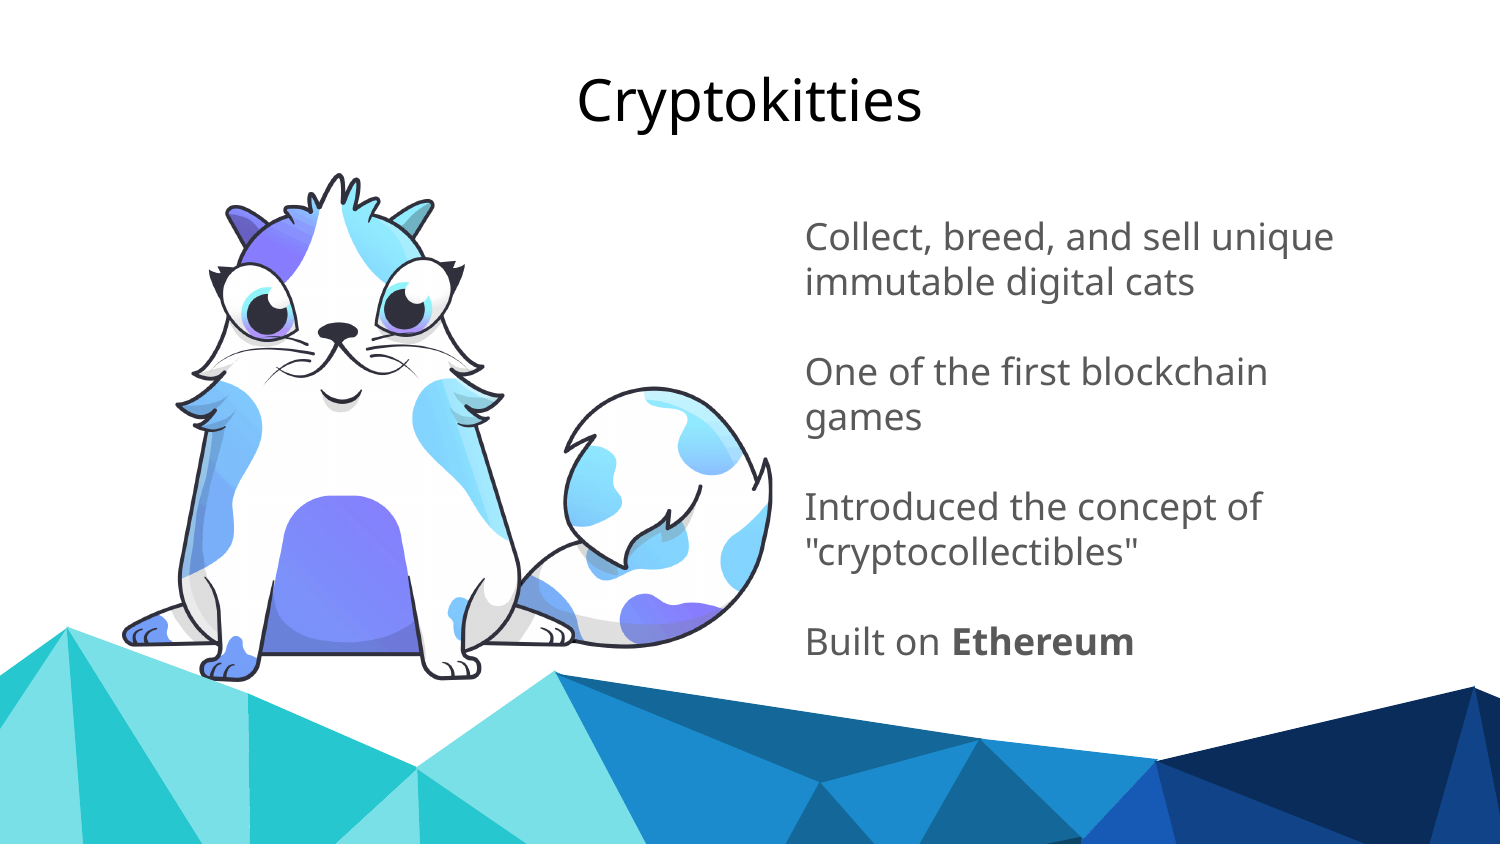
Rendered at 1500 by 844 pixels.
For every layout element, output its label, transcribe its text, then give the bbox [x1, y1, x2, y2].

picture [0, 173, 781, 682]
title Cryptokitties [51, 47, 1449, 142]
list Collect, breed, and sell unique immutable digital cats One of the first blockchain games Introduced the concept of "cryptocollectibles" Built on Ethereum [789, 198, 1392, 721]
text_box [0, 626, 1500, 844]
